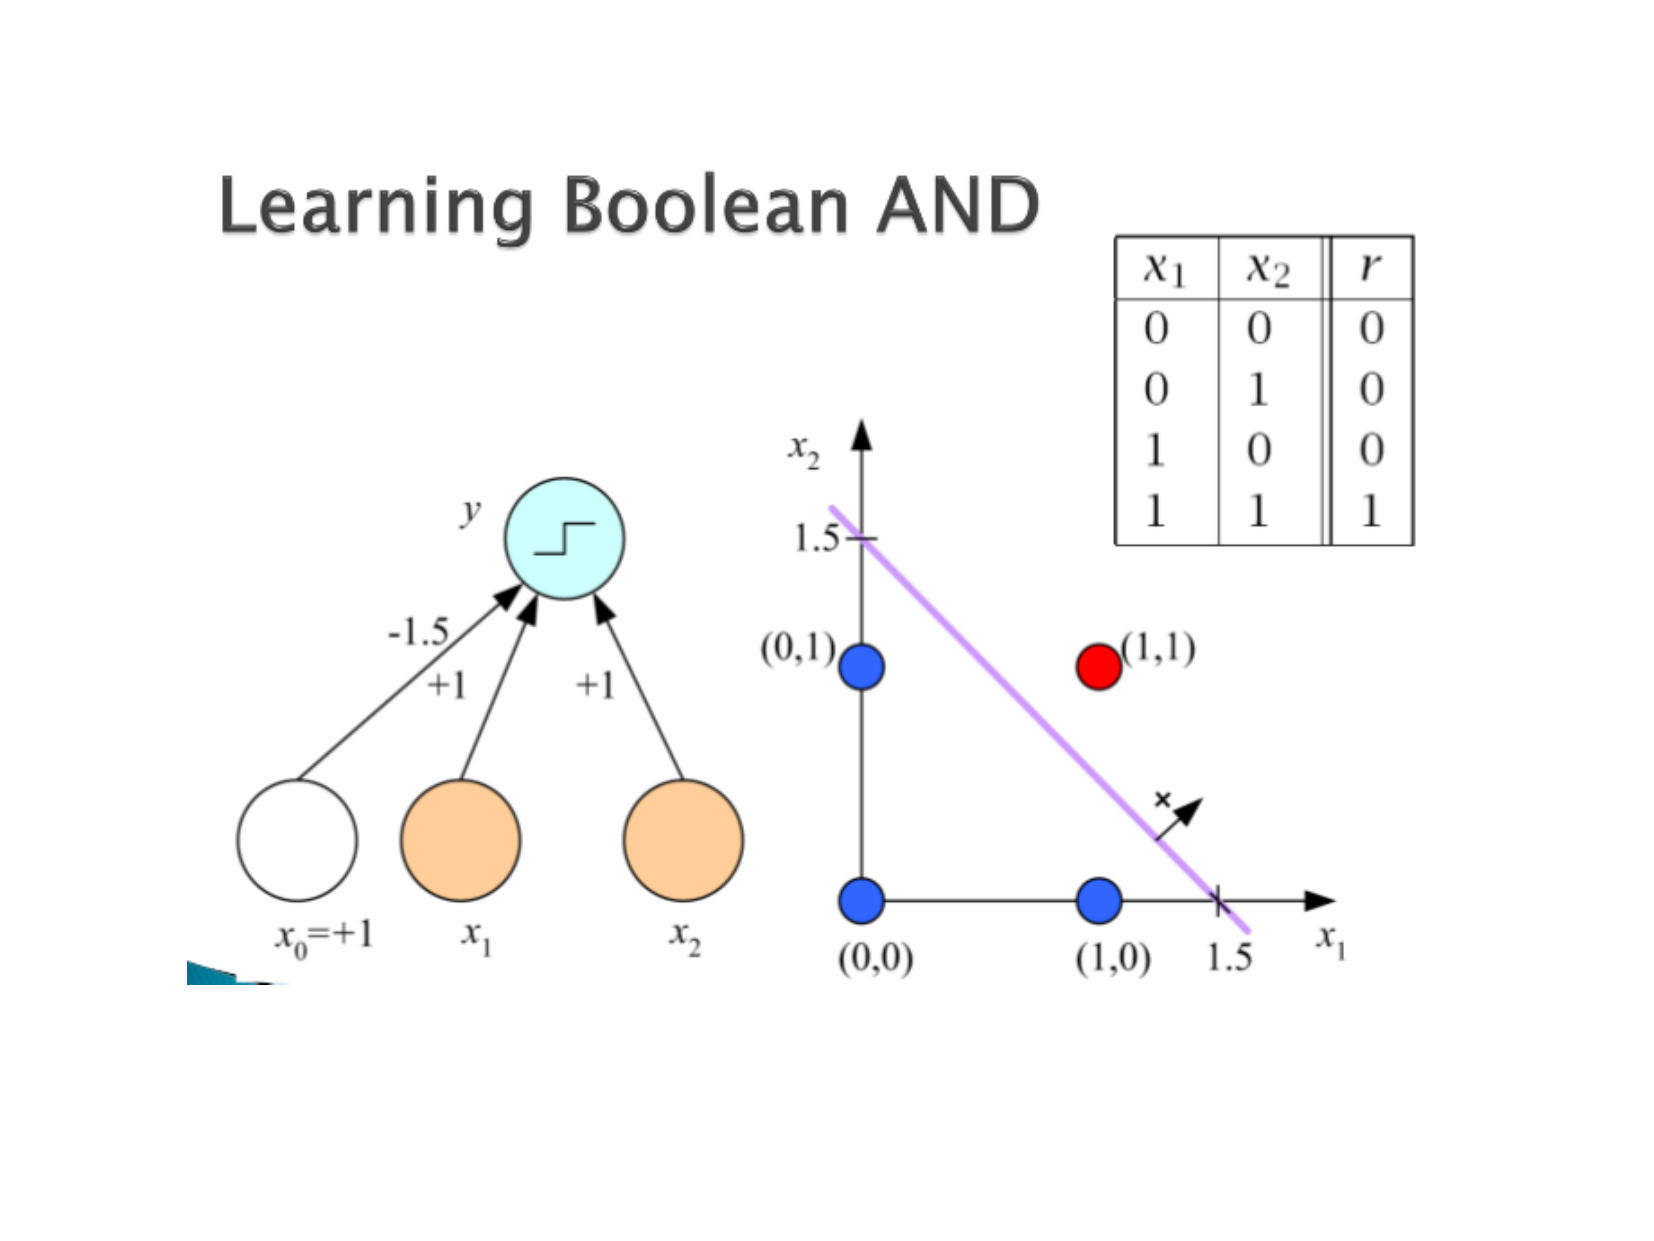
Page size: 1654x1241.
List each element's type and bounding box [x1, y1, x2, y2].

picture [187, 134, 1441, 985]
